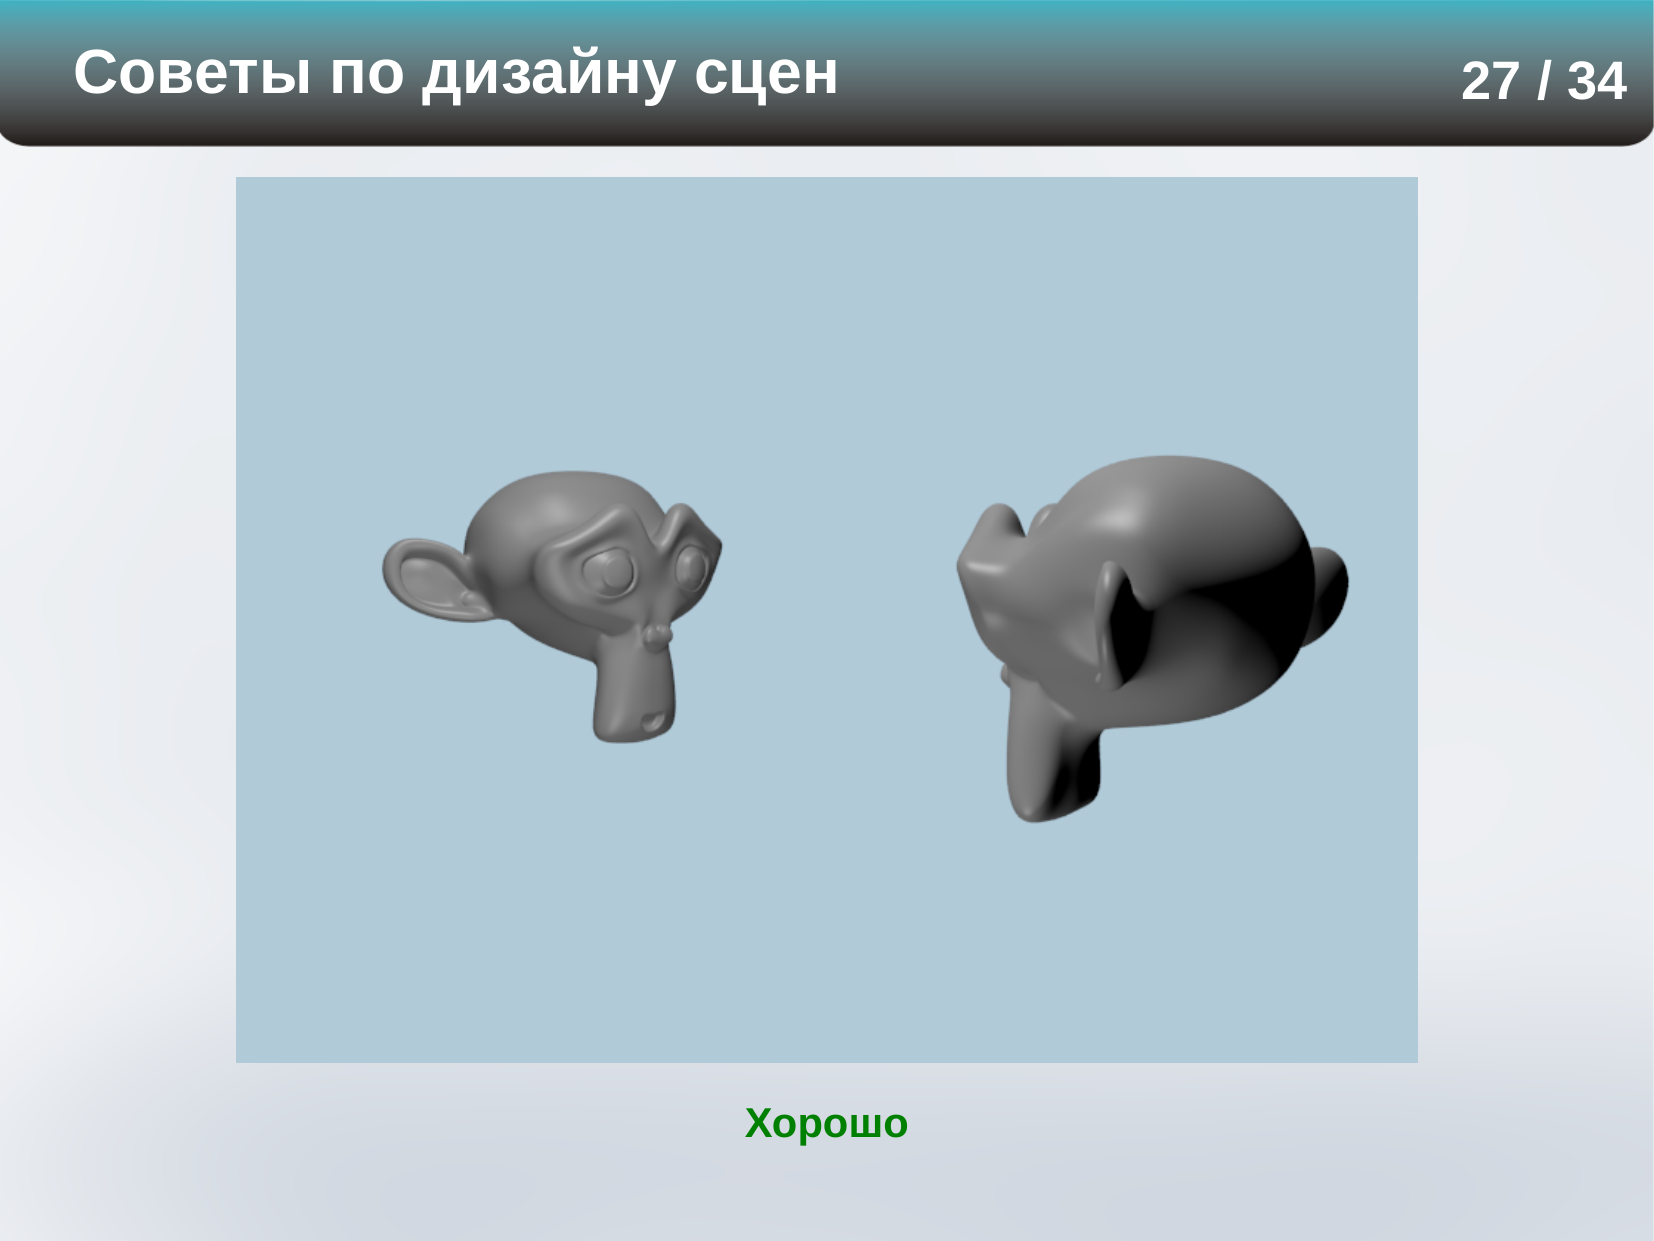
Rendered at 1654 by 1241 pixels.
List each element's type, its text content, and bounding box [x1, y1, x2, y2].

text_box Хорошо [177, 1092, 1477, 1154]
picture [0, 0, 1654, 1241]
text_box Советы по дизайну сцен [59, 29, 1359, 115]
text_box <номер> / 34 [1446, 42, 1654, 179]
